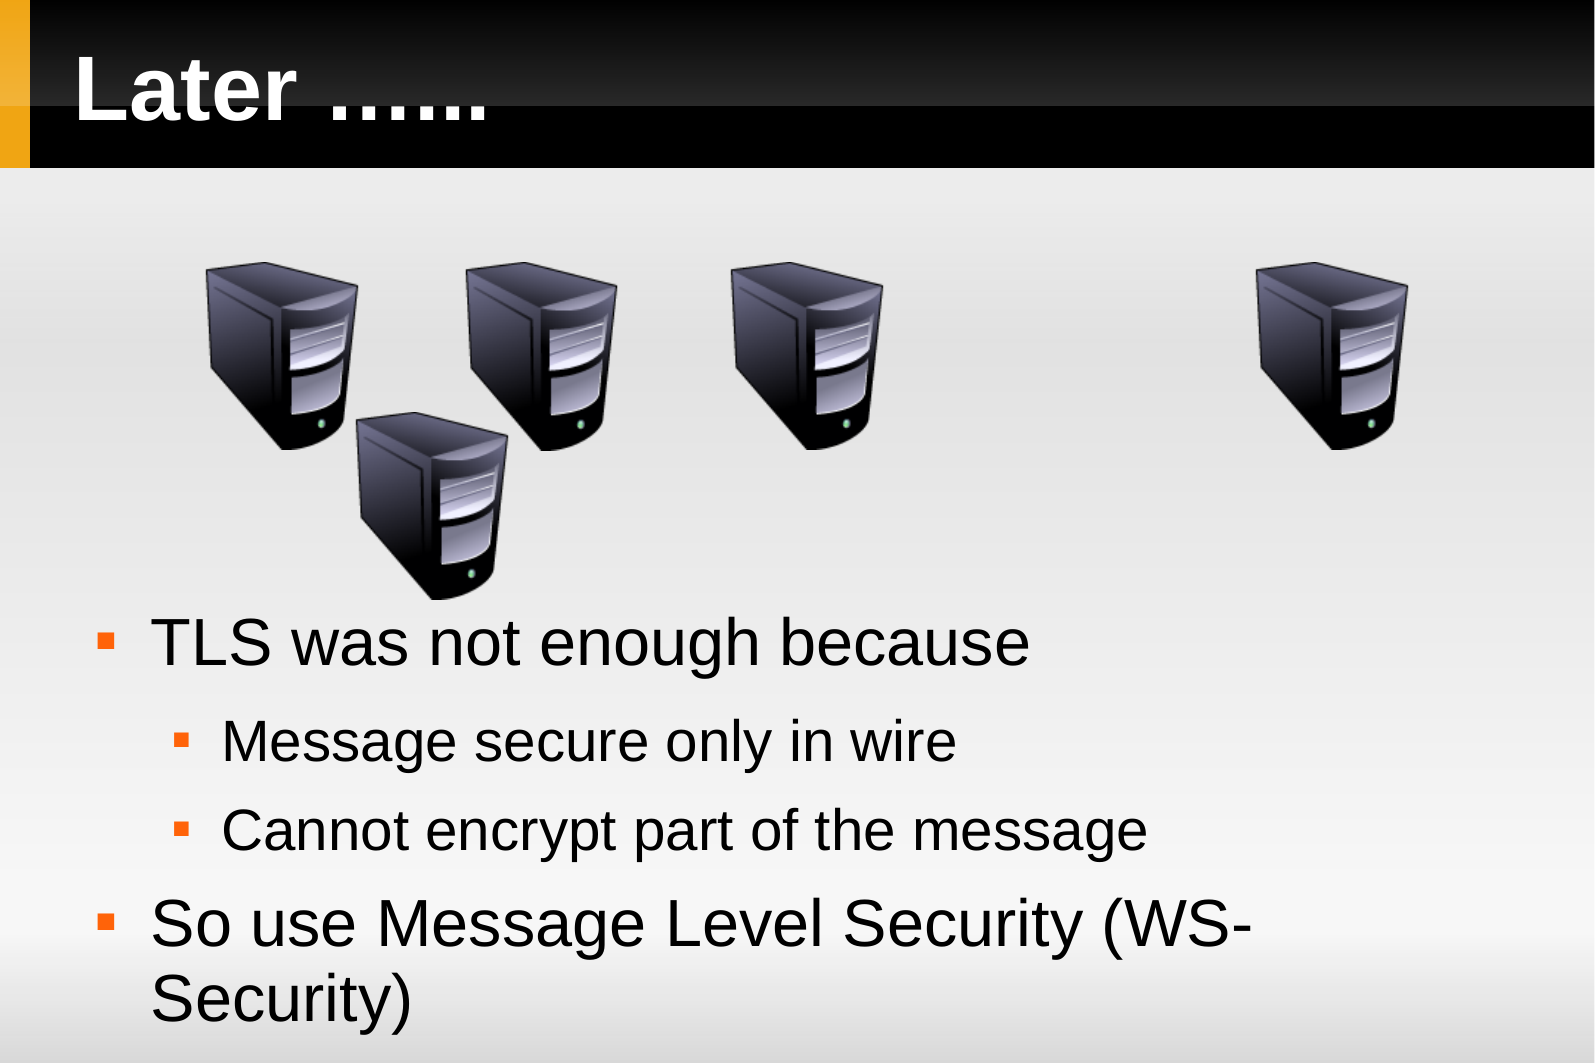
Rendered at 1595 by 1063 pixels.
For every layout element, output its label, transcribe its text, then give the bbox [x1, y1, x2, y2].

picture [712, 262, 901, 451]
picture [187, 262, 635, 601]
title Later …... [74, 7, 1510, 171]
picture [1237, 262, 1426, 451]
list TLS was not enough because Message secure only in wire Cannot encrypt part of the message So use Message Level Security (WS-Security) [79, 187, 1515, 1063]
picture [0, 0, 1595, 1063]
